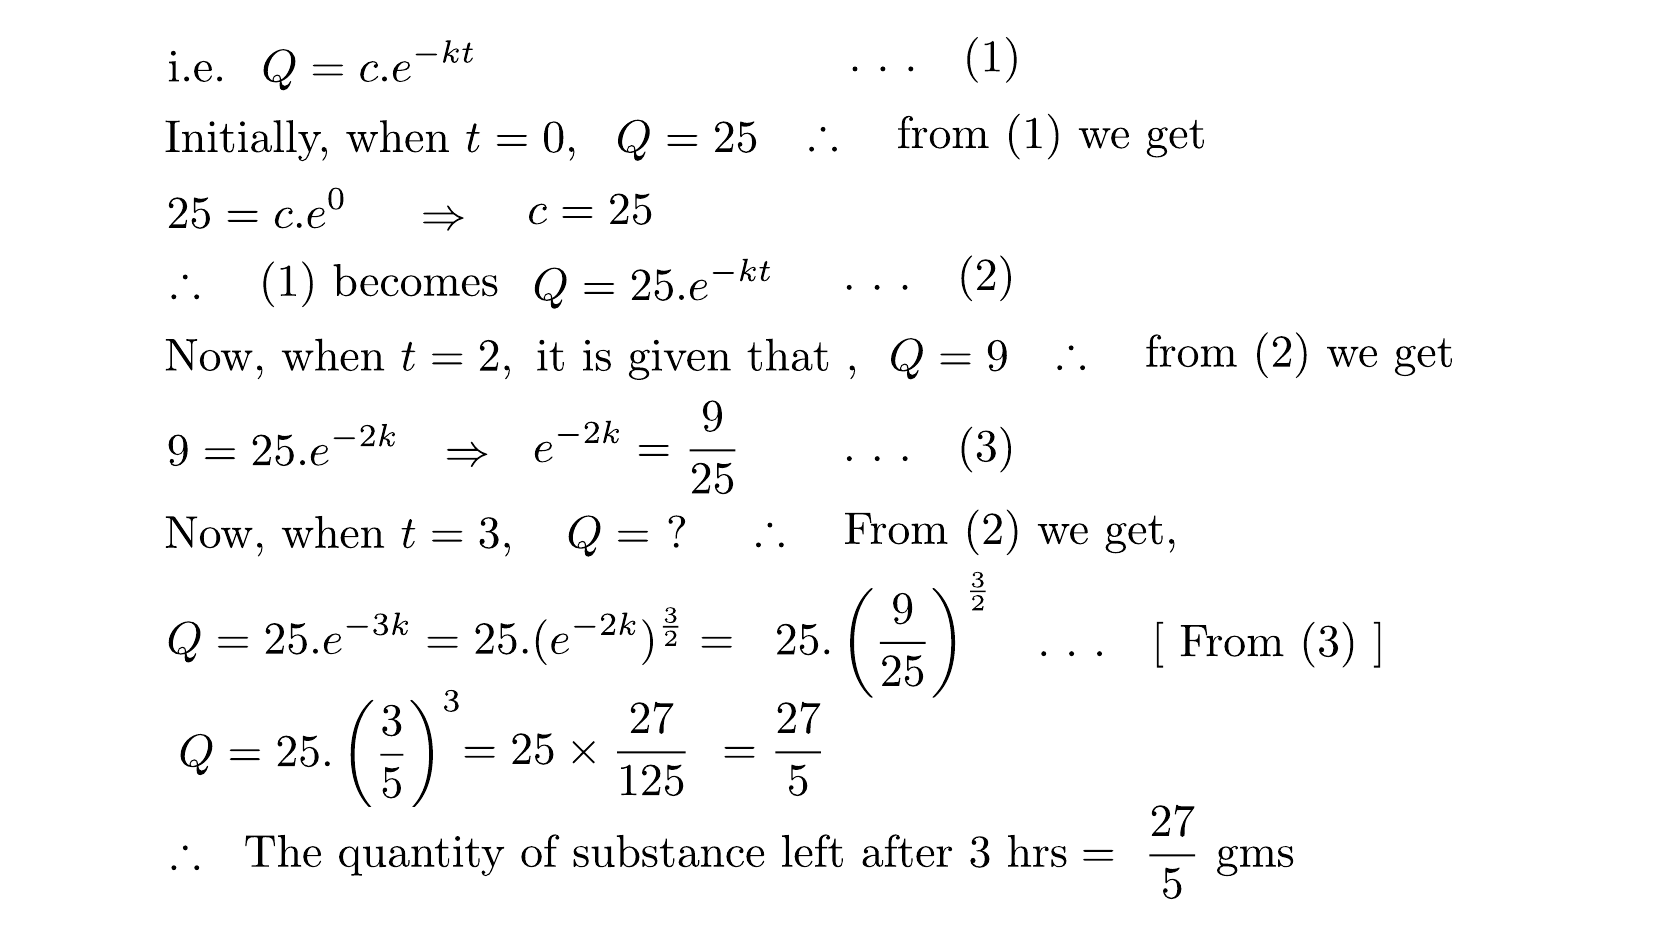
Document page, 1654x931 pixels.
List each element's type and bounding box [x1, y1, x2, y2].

text_box [165, 515, 686, 557]
text_box [845, 255, 1011, 302]
text_box [809, 113, 1204, 160]
text_box [165, 338, 1007, 380]
text_box [845, 426, 1011, 473]
text_box [756, 509, 1175, 556]
text_box [168, 187, 344, 229]
text_box [171, 261, 498, 308]
text_box [850, 37, 1017, 83]
text_box [165, 119, 757, 162]
text_box [776, 571, 986, 698]
text_box [723, 701, 821, 797]
text_box [464, 701, 686, 797]
text_box [1057, 332, 1452, 379]
text_box [1039, 621, 1381, 668]
text_box [171, 689, 1294, 900]
text_box [168, 40, 474, 91]
text_box [168, 607, 732, 666]
text_box [534, 400, 736, 495]
text_box [534, 258, 771, 309]
subtitle [47, 43, 1607, 896]
text_box [422, 205, 464, 231]
text_box [168, 423, 395, 467]
text_box [529, 193, 652, 225]
text_box [446, 441, 488, 467]
